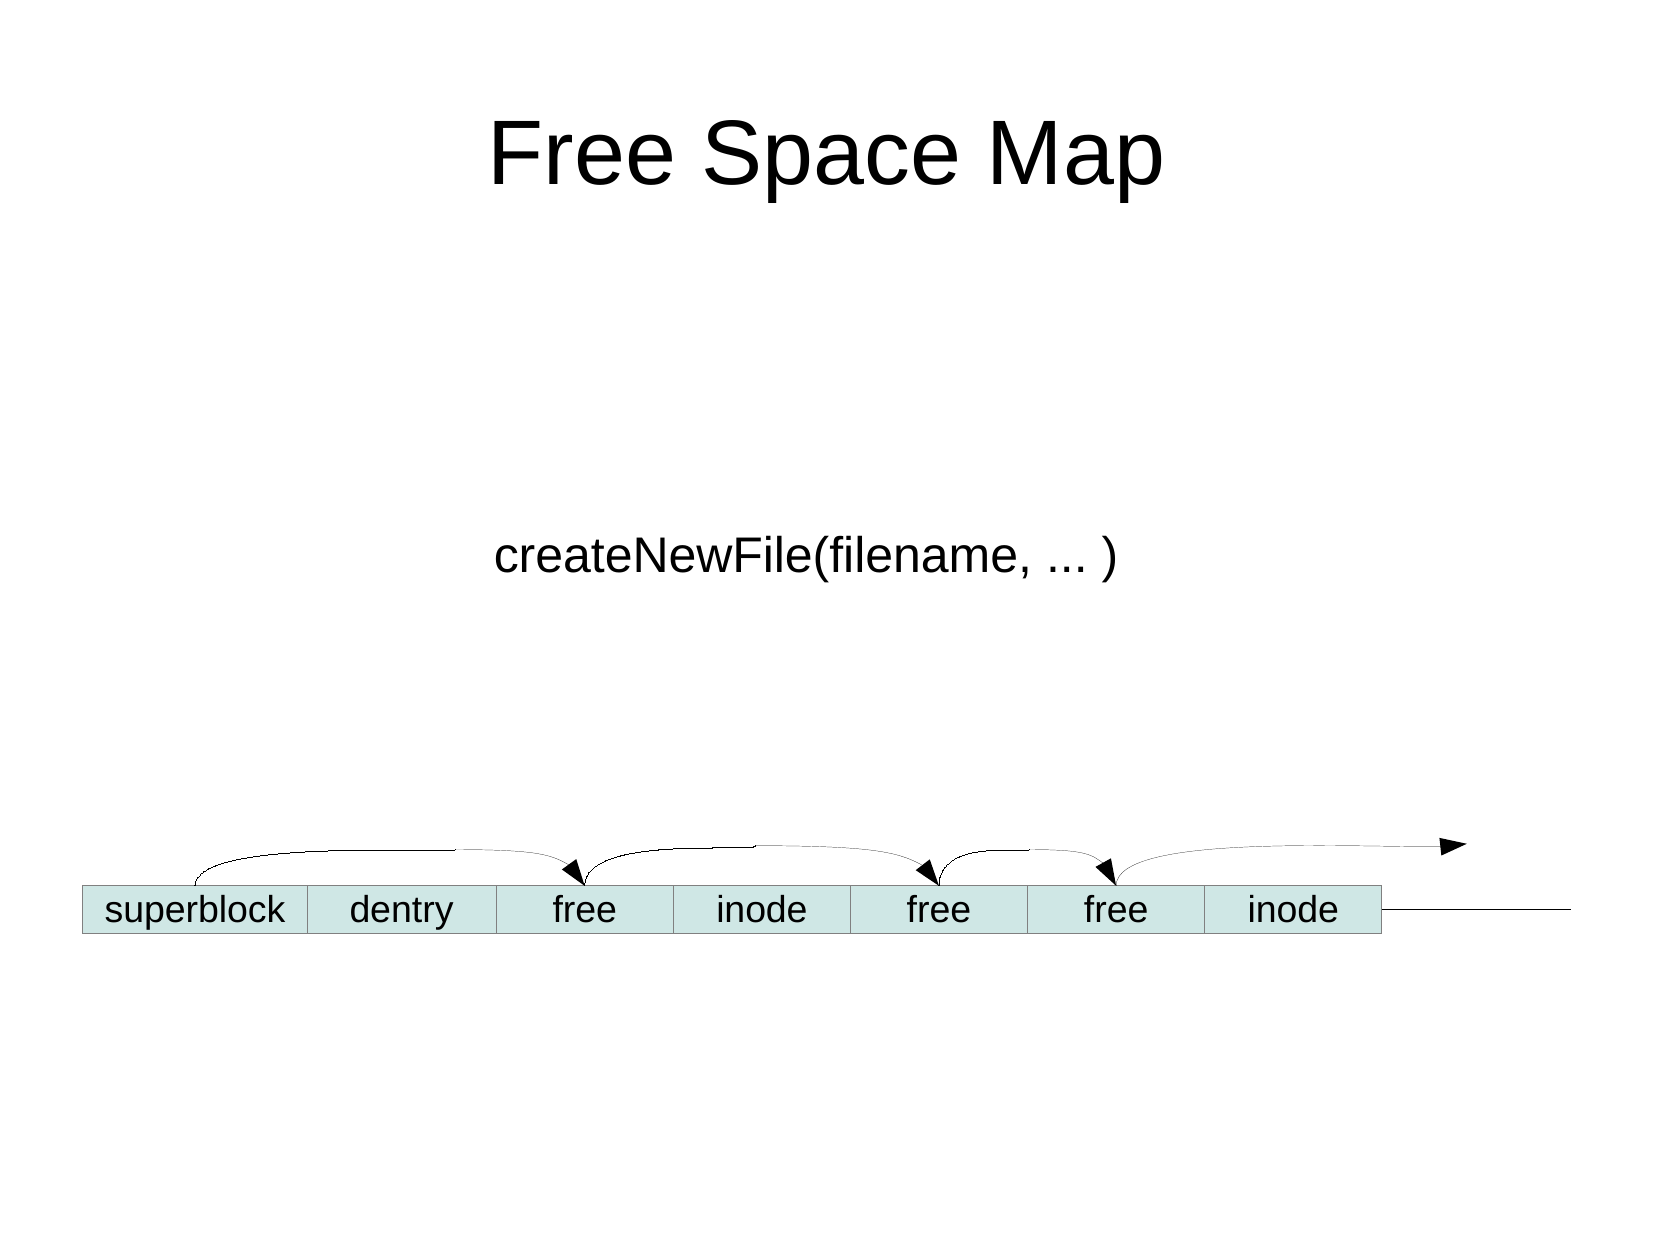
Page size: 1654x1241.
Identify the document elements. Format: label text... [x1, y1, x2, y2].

text_box dentry [307, 885, 496, 934]
text_box inode [673, 885, 850, 934]
text_box free [850, 885, 1027, 934]
text_box inode [1204, 885, 1382, 934]
text_box superblock [82, 885, 307, 934]
title Free Space Map [82, 49, 1571, 257]
text_box free [1027, 885, 1204, 934]
text_box free [496, 885, 673, 934]
text_box createNewFile(filename, ... ) [478, 519, 1134, 591]
